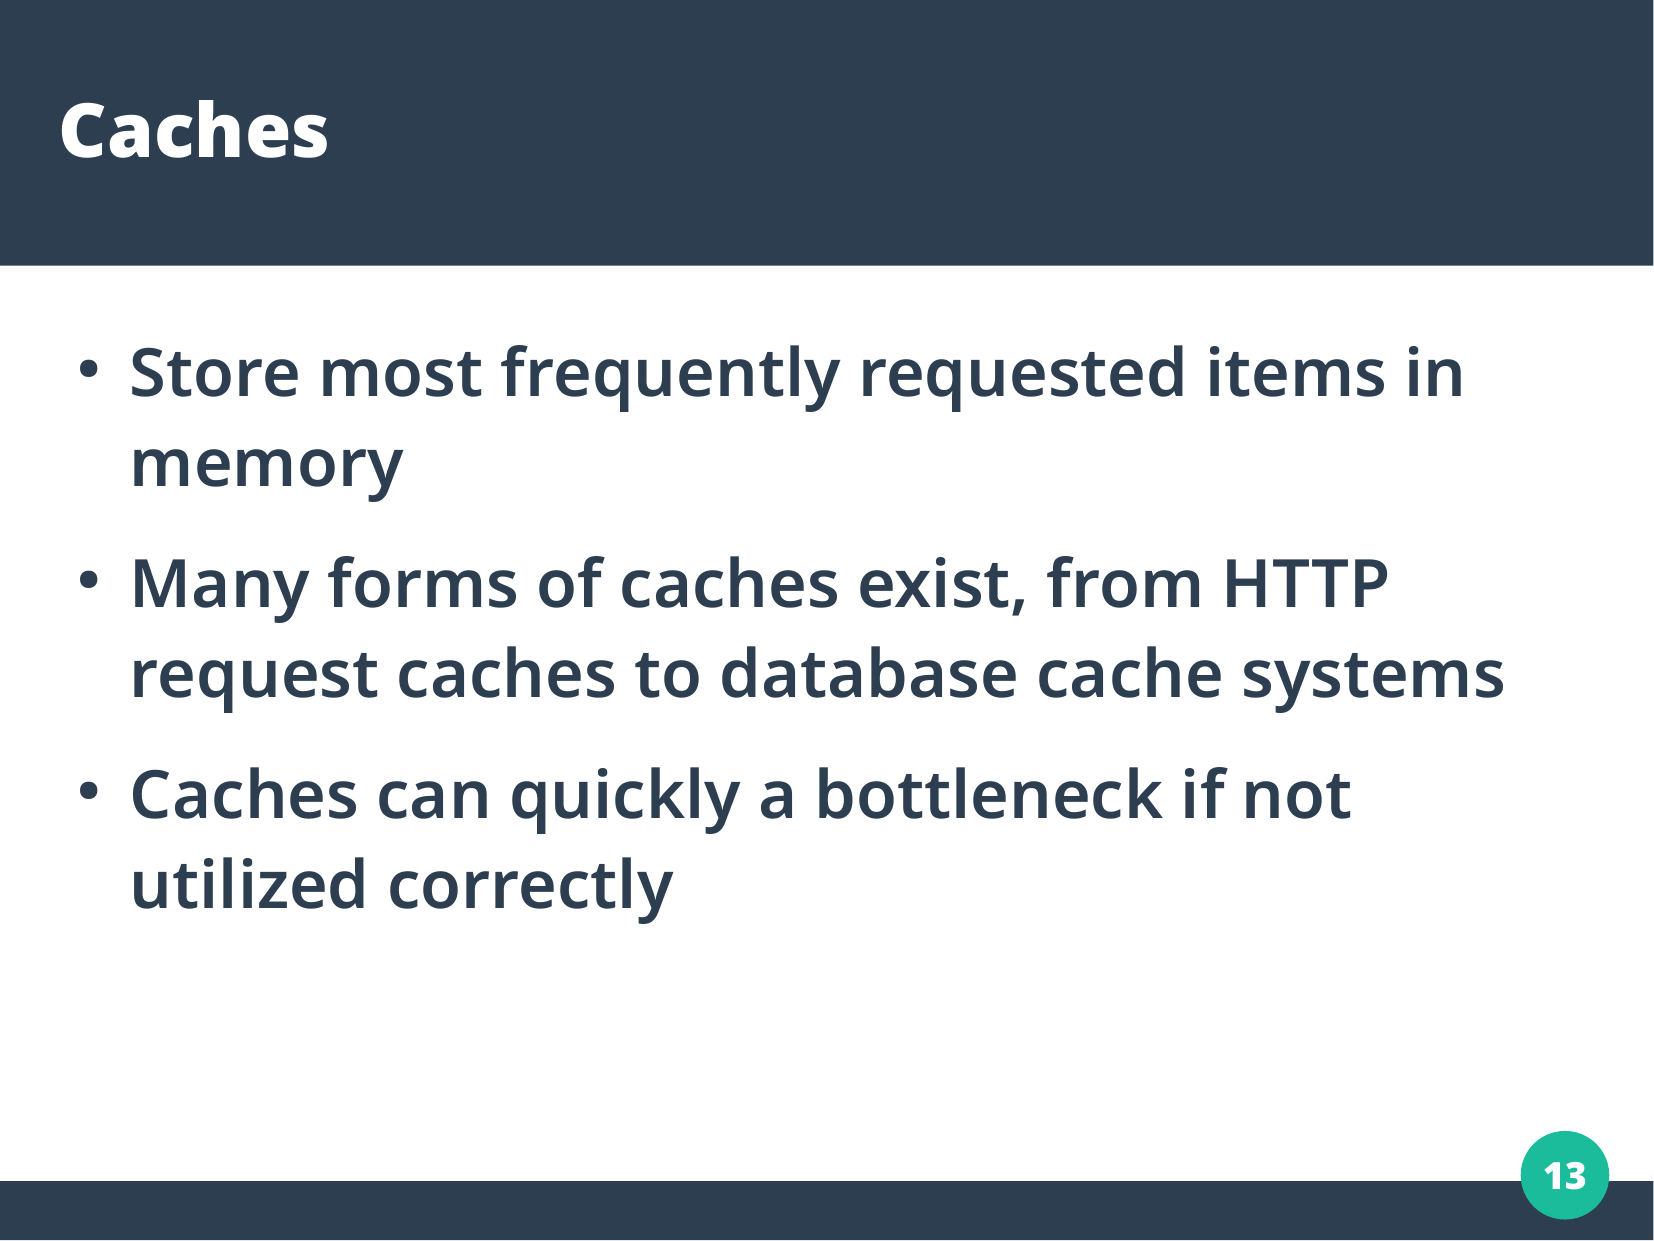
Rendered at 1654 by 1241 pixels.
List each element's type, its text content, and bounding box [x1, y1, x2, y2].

title Caches [59, 49, 1595, 207]
list Store most frequently requested items in memory Many forms of caches exist, from HTTP request caches to database cache systems Caches can quickly a bottleneck if not utilized correctly [59, 324, 1595, 1152]
